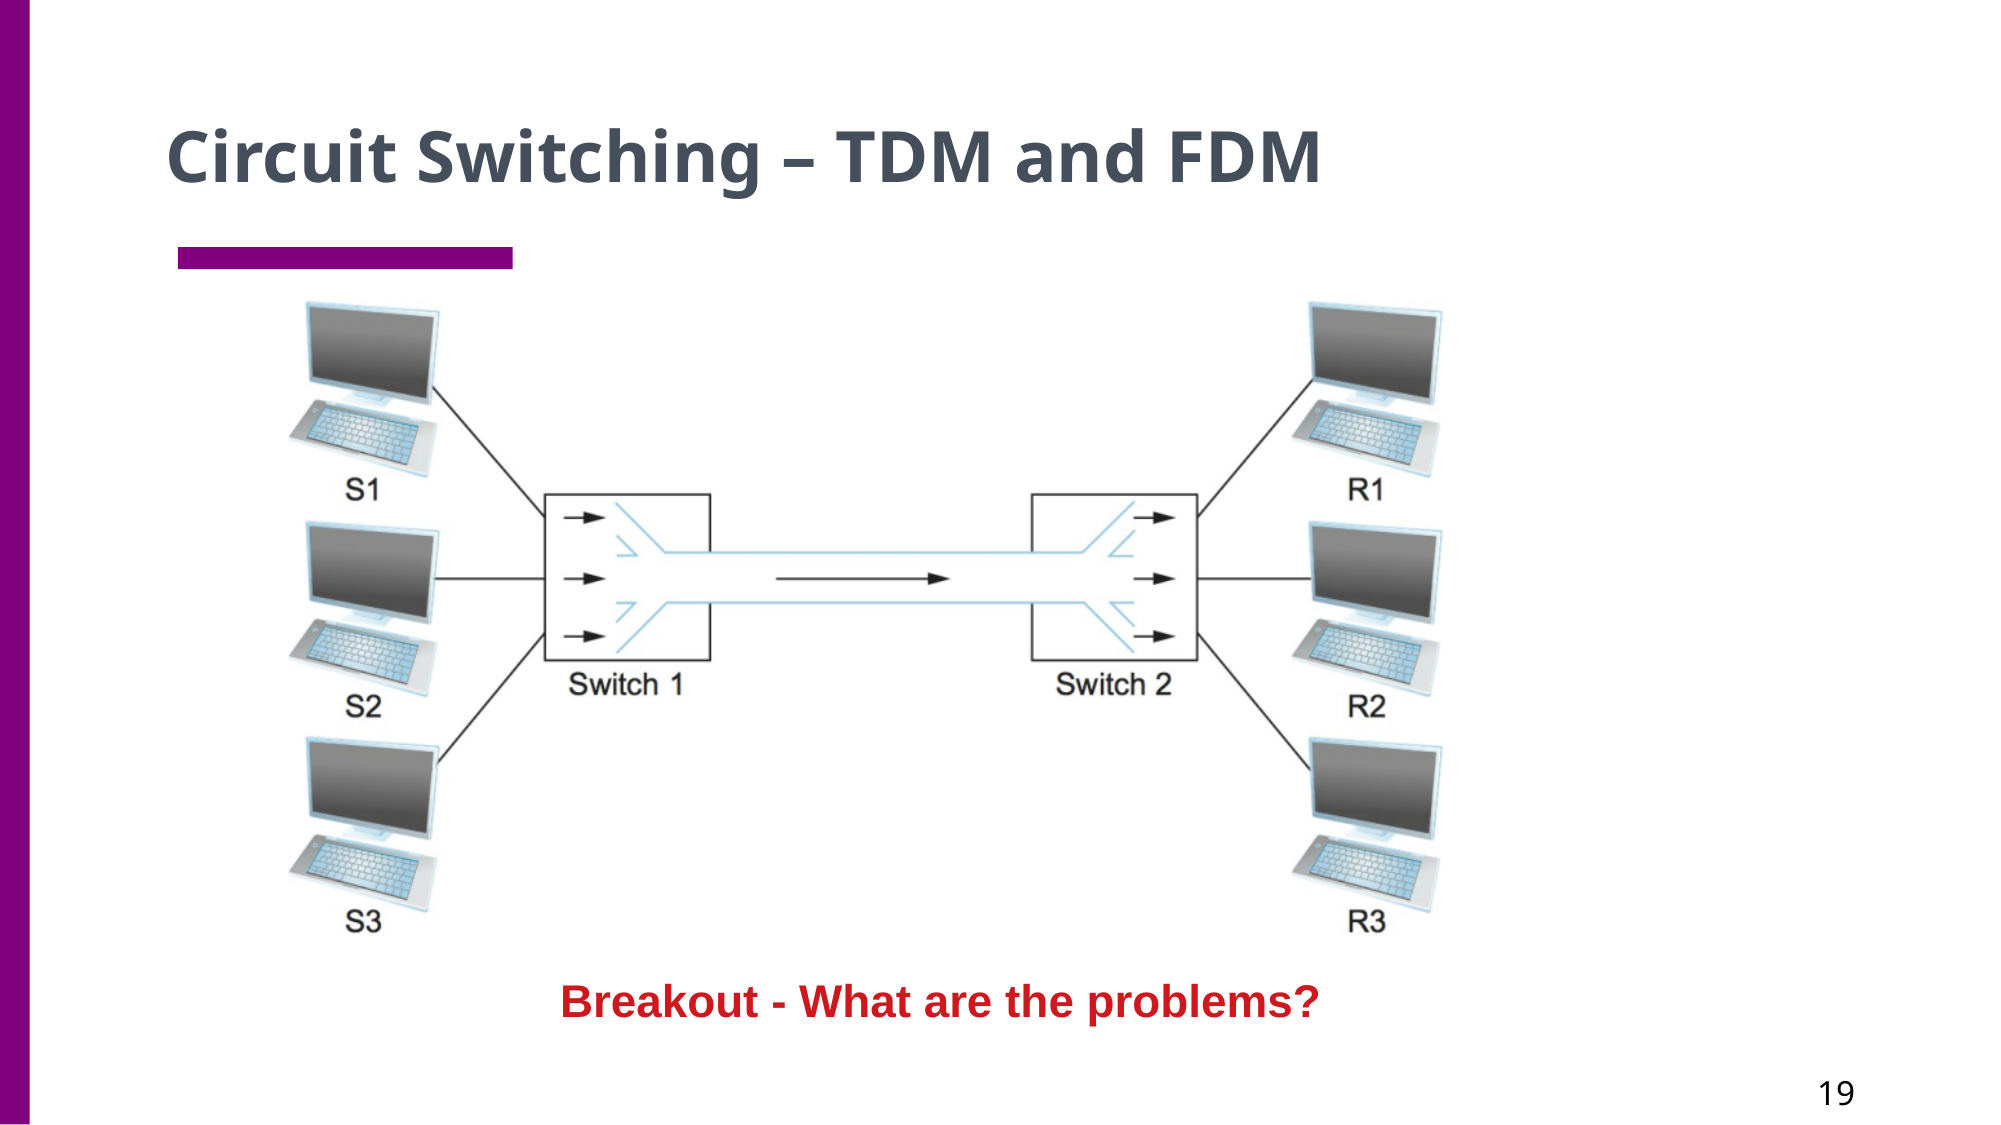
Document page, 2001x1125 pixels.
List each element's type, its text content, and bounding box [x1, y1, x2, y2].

text_box Breakout - What are the problems? [510, 968, 1337, 1036]
picture [225, 284, 1519, 952]
text_box Circuit Switching – TDM and FDM [151, 0, 1849, 212]
